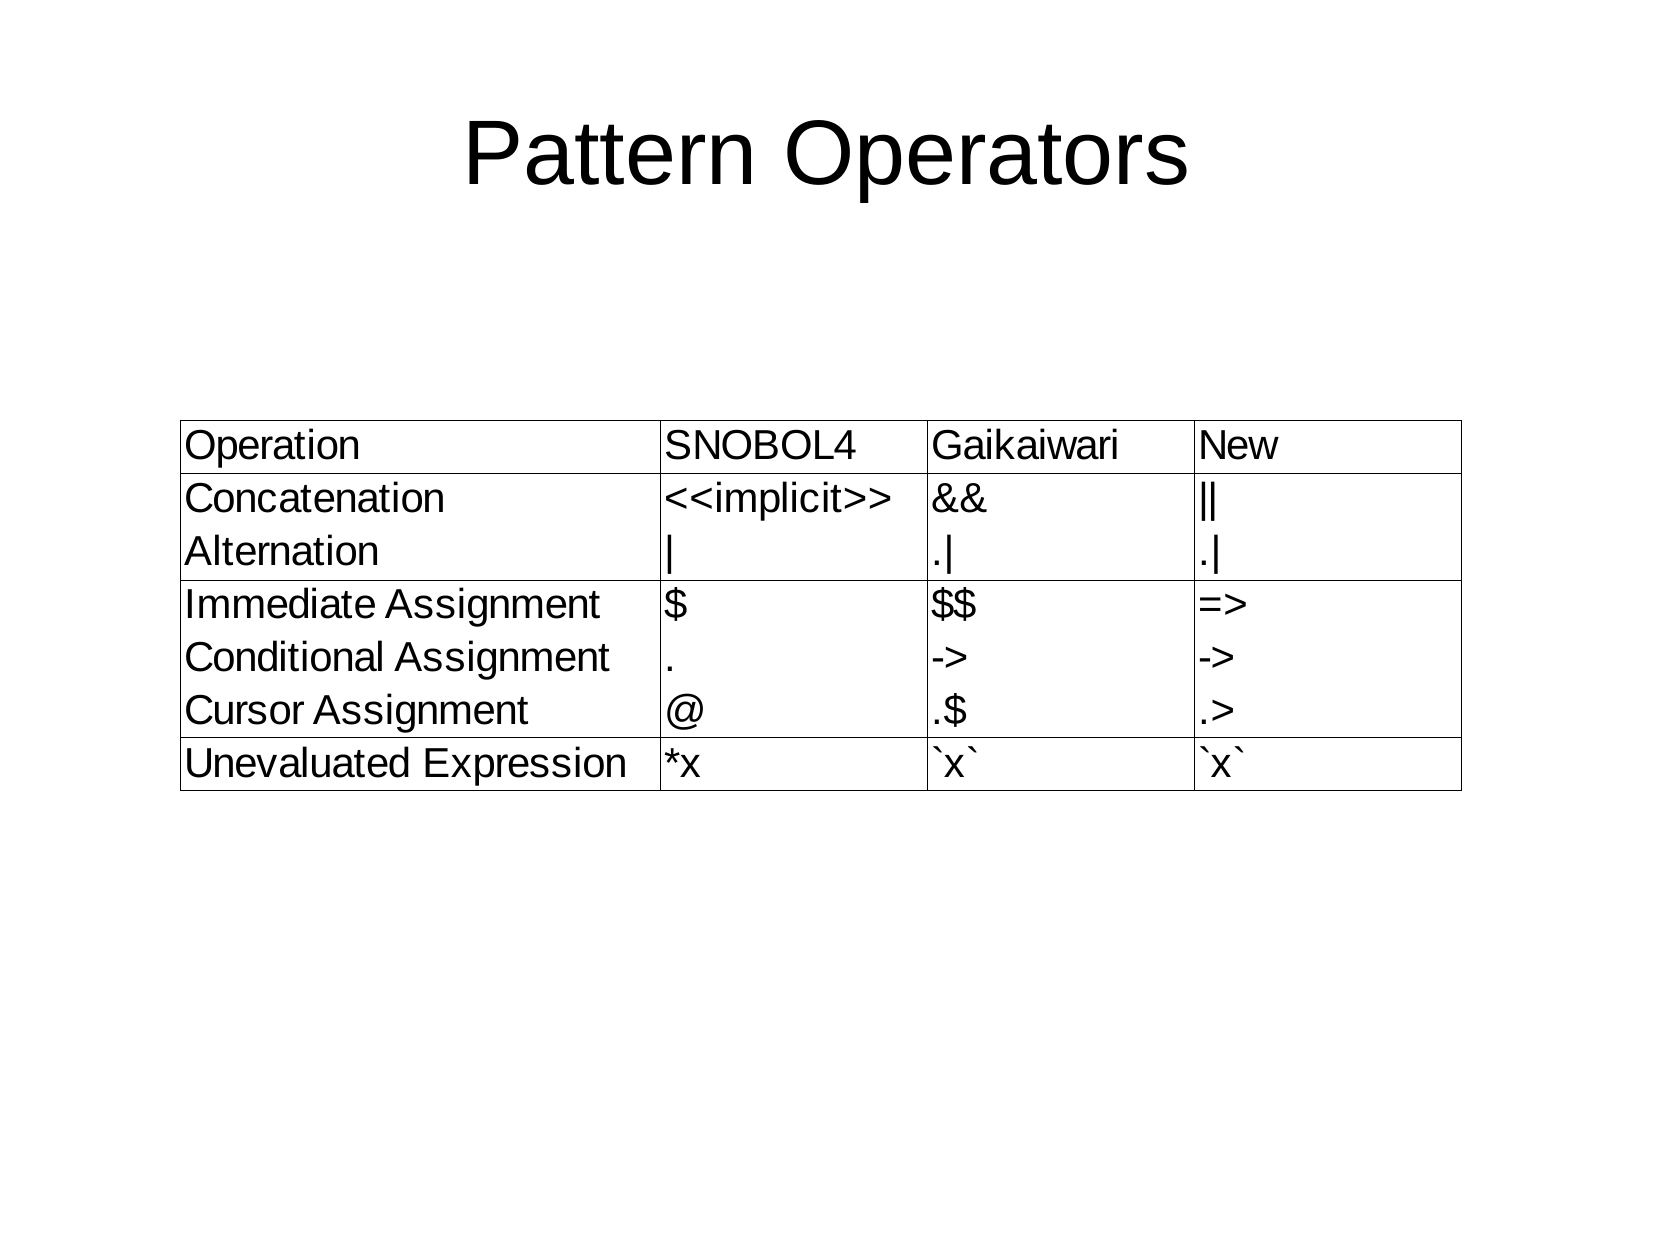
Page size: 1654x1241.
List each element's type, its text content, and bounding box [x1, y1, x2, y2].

title Pattern Operators [82, 49, 1571, 257]
chart [180, 420, 1466, 796]
